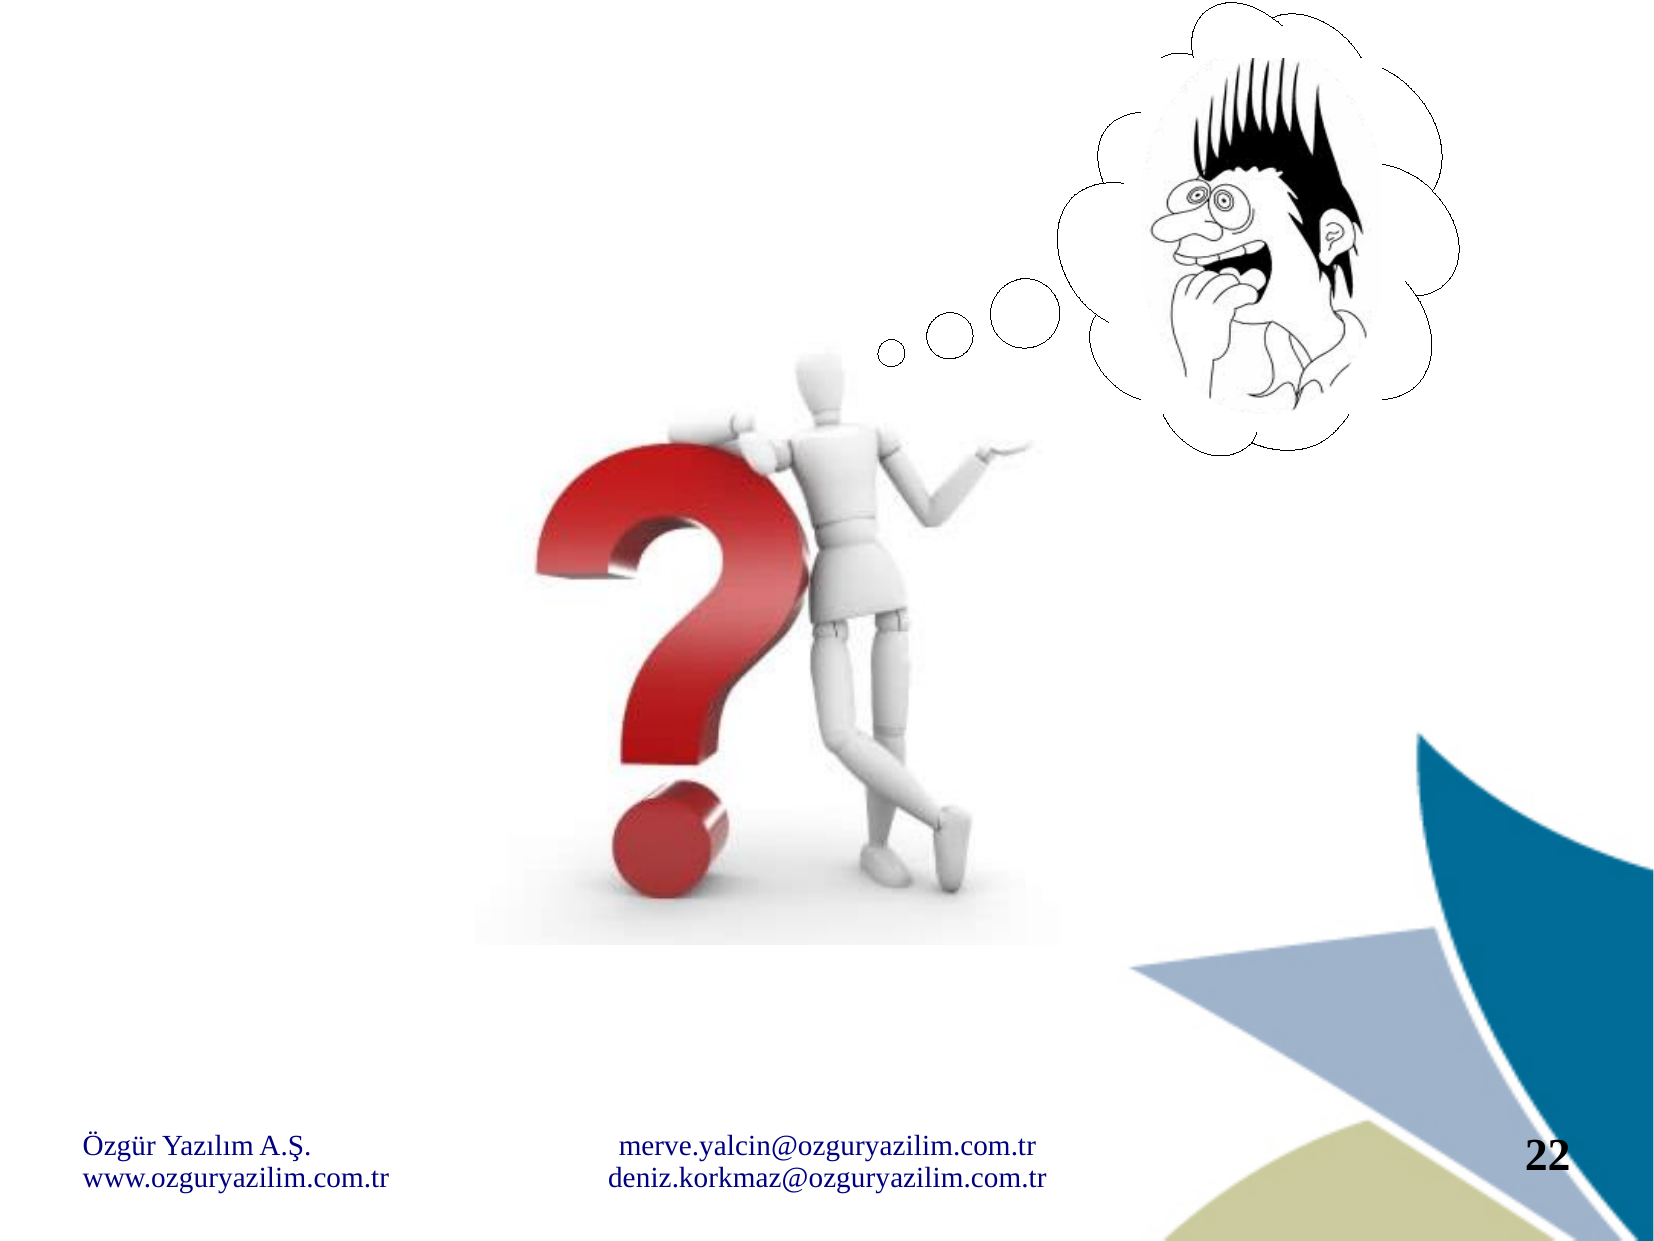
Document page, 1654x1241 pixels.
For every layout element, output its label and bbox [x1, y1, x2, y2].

picture [475, 340, 1654, 1241]
text_box [1057, 112, 1141, 400]
text_box [1163, 414, 1349, 456]
text_box [1160, 2, 1362, 58]
text_box [990, 278, 1060, 349]
text_box [926, 312, 974, 359]
text_box [877, 339, 905, 367]
picture [1141, 58, 1382, 414]
text_box [1382, 67, 1460, 400]
